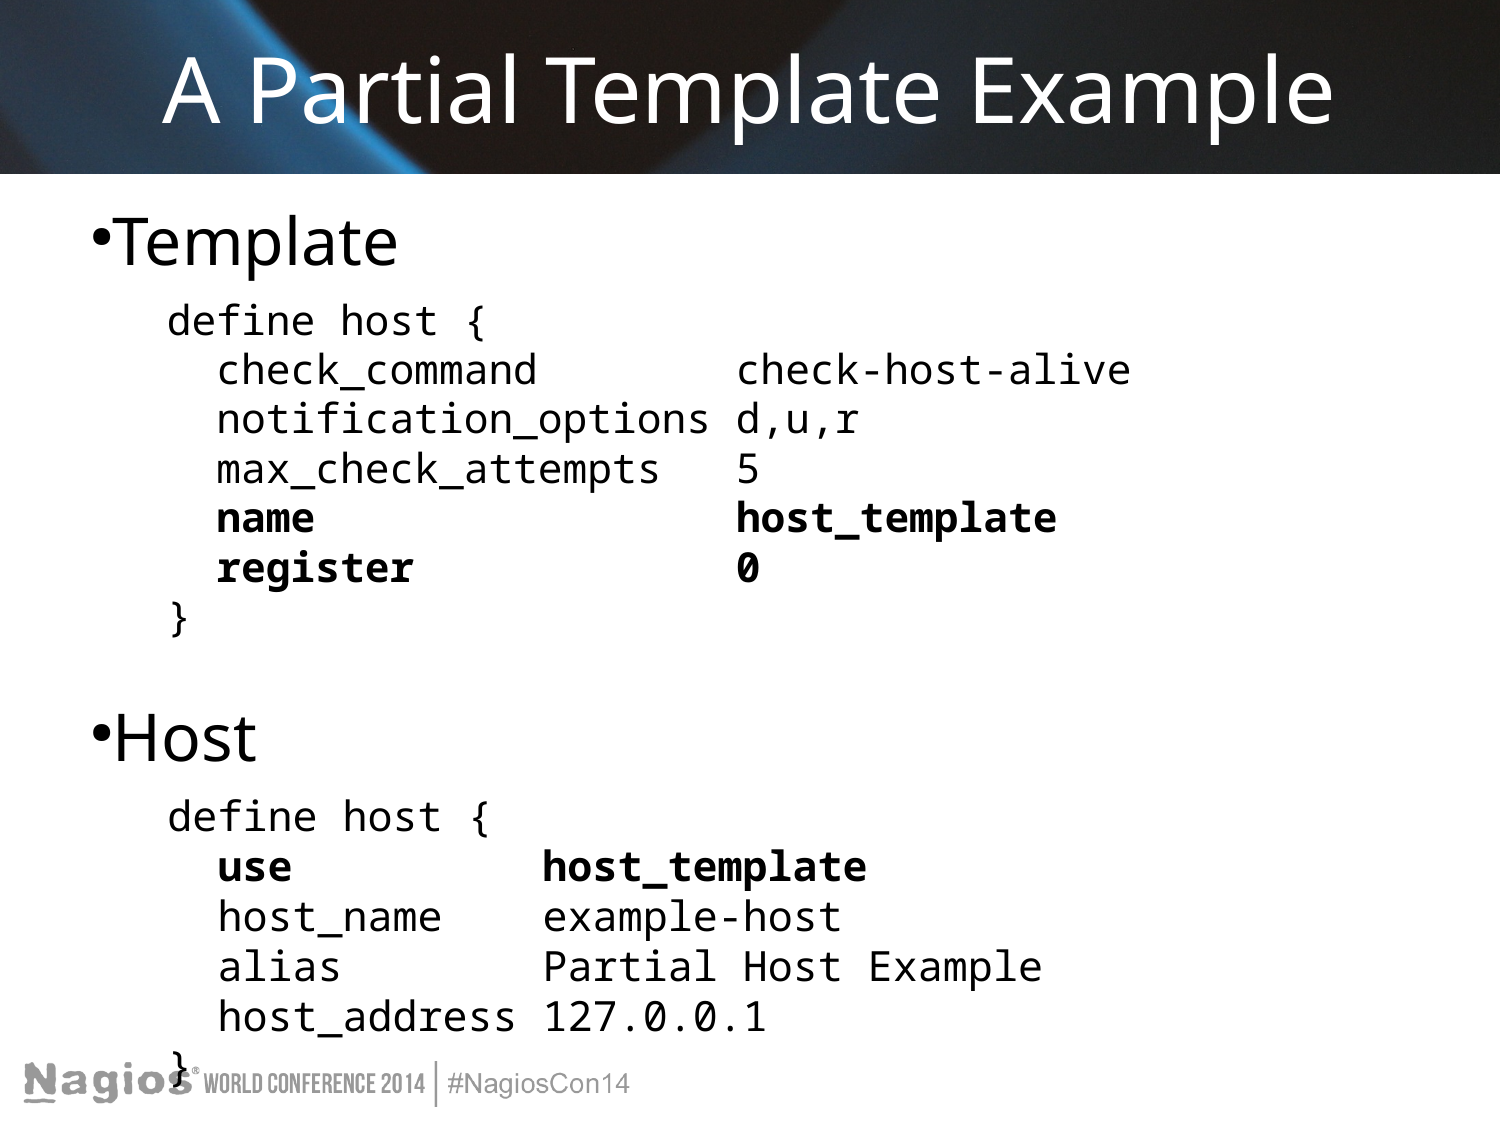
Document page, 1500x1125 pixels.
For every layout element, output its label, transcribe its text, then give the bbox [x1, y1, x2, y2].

list define host { use host_template host_name example-host alias Partial Host Example host_address 127.0.0.1 } [96, 783, 1404, 1125]
title A Partial Template Example [75, 0, 1426, 174]
list Host [75, 687, 1426, 783]
list define host { check_command check-host-alive notification_options d,u,r max_check_attempts 5 name host_template register 0 } [96, 287, 1404, 652]
list Template [75, 191, 1426, 287]
